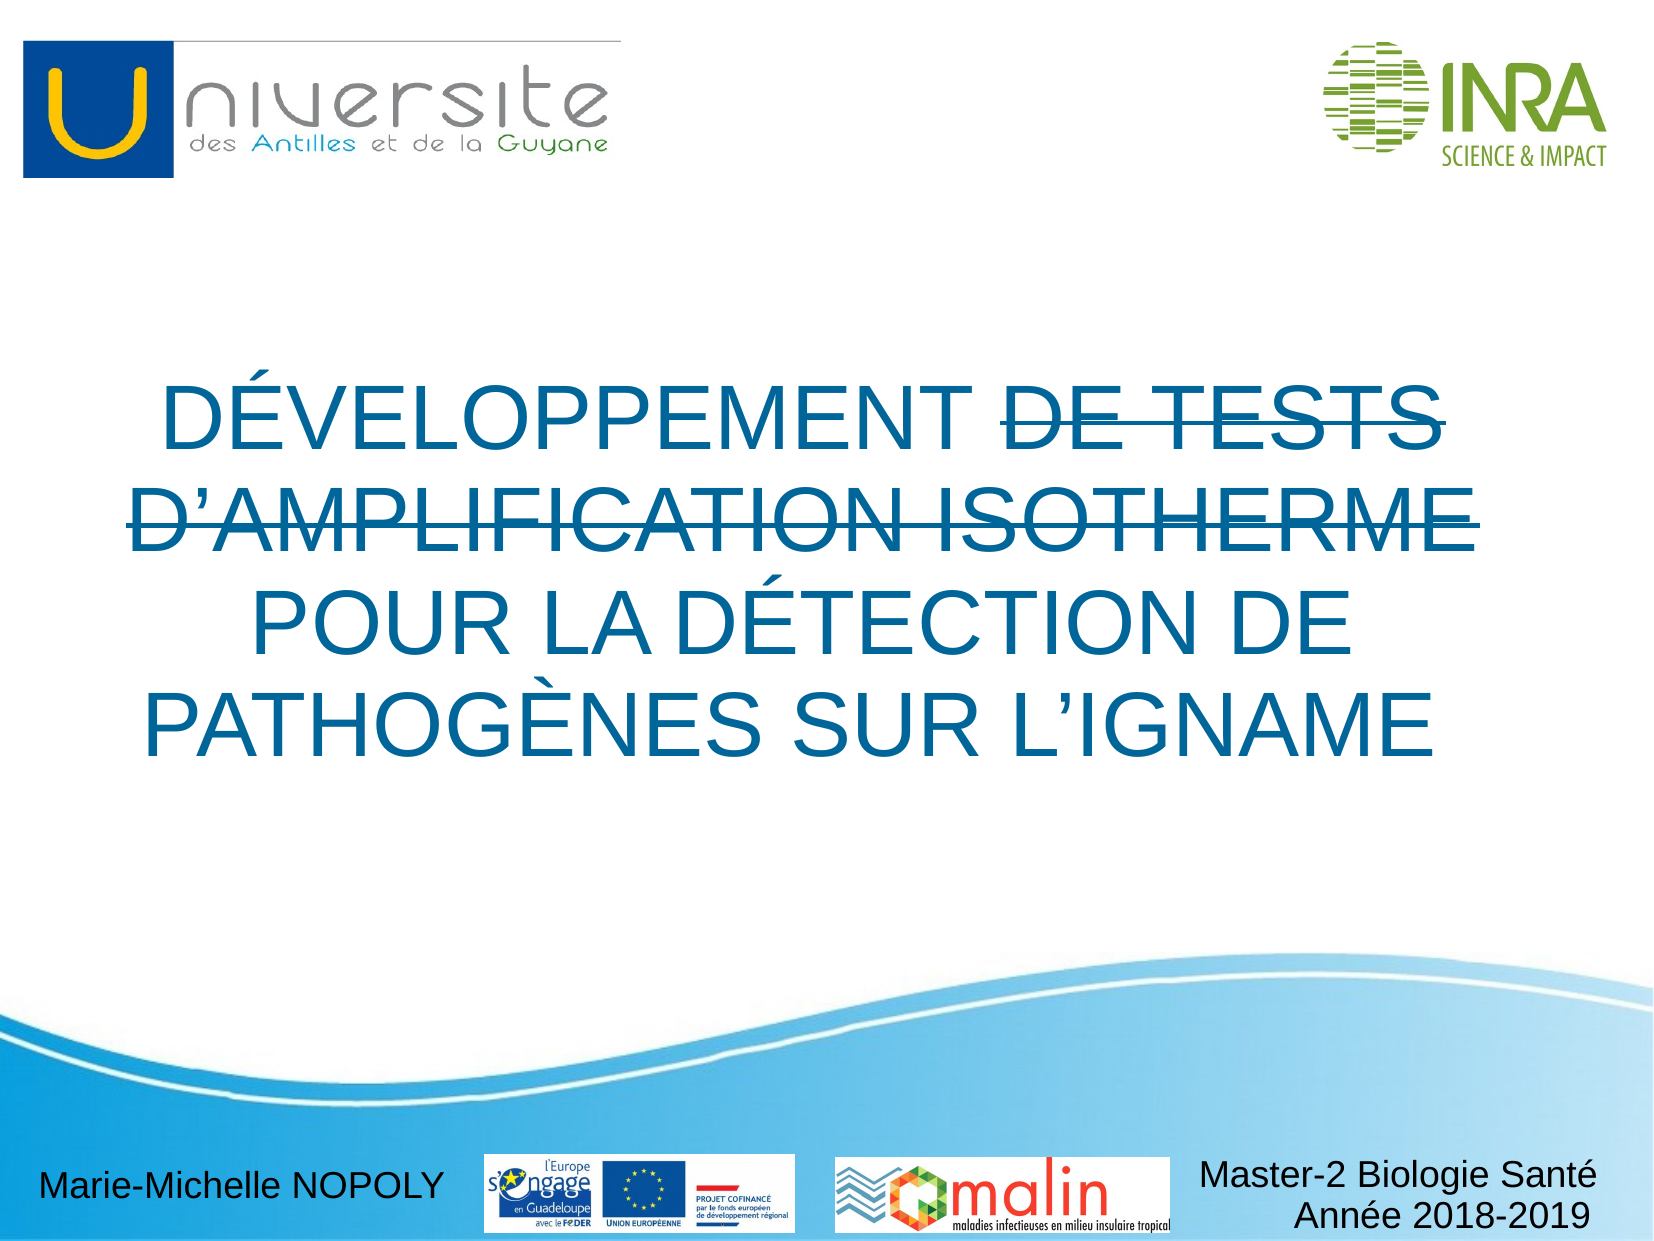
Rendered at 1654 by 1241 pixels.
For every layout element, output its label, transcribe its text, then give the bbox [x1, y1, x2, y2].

picture [1322, 42, 1607, 166]
text_box Marie-Michelle NOPOLY [23, 1157, 484, 1215]
picture [0, 952, 1654, 1241]
picture [23, 40, 621, 178]
text_box Master-2 Biologie Santé Année 2018-2019 [1110, 1145, 1654, 1241]
title DÉVELOPPEMENT DE TESTS D’AMPLIFICATION ISOTHERME POUR LA DÉTECTION DE PATHOGÈNES SUR L’IGNAME [59, 314, 1548, 828]
